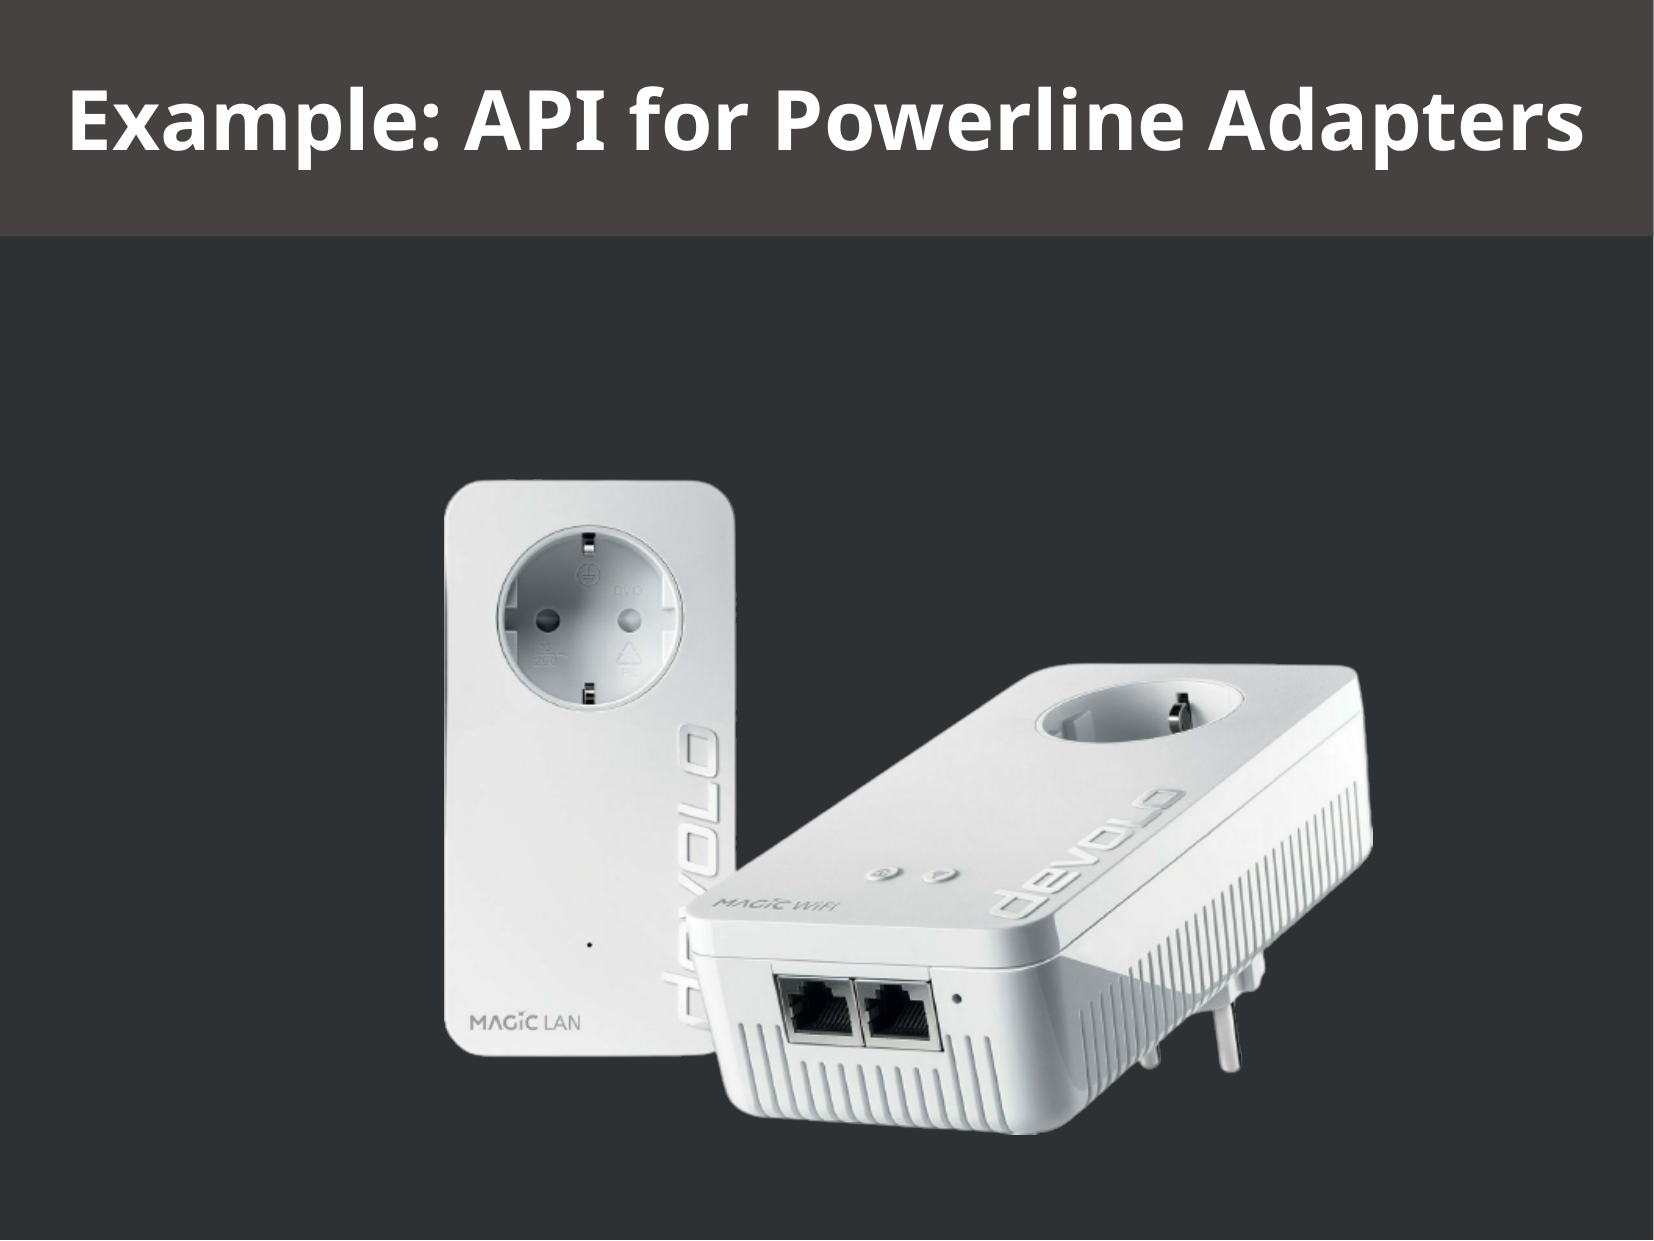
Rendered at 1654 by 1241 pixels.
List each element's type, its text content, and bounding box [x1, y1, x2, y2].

subtitle Example: API for Powerline Adapters [0, 0, 1654, 237]
picture [444, 478, 1373, 1135]
